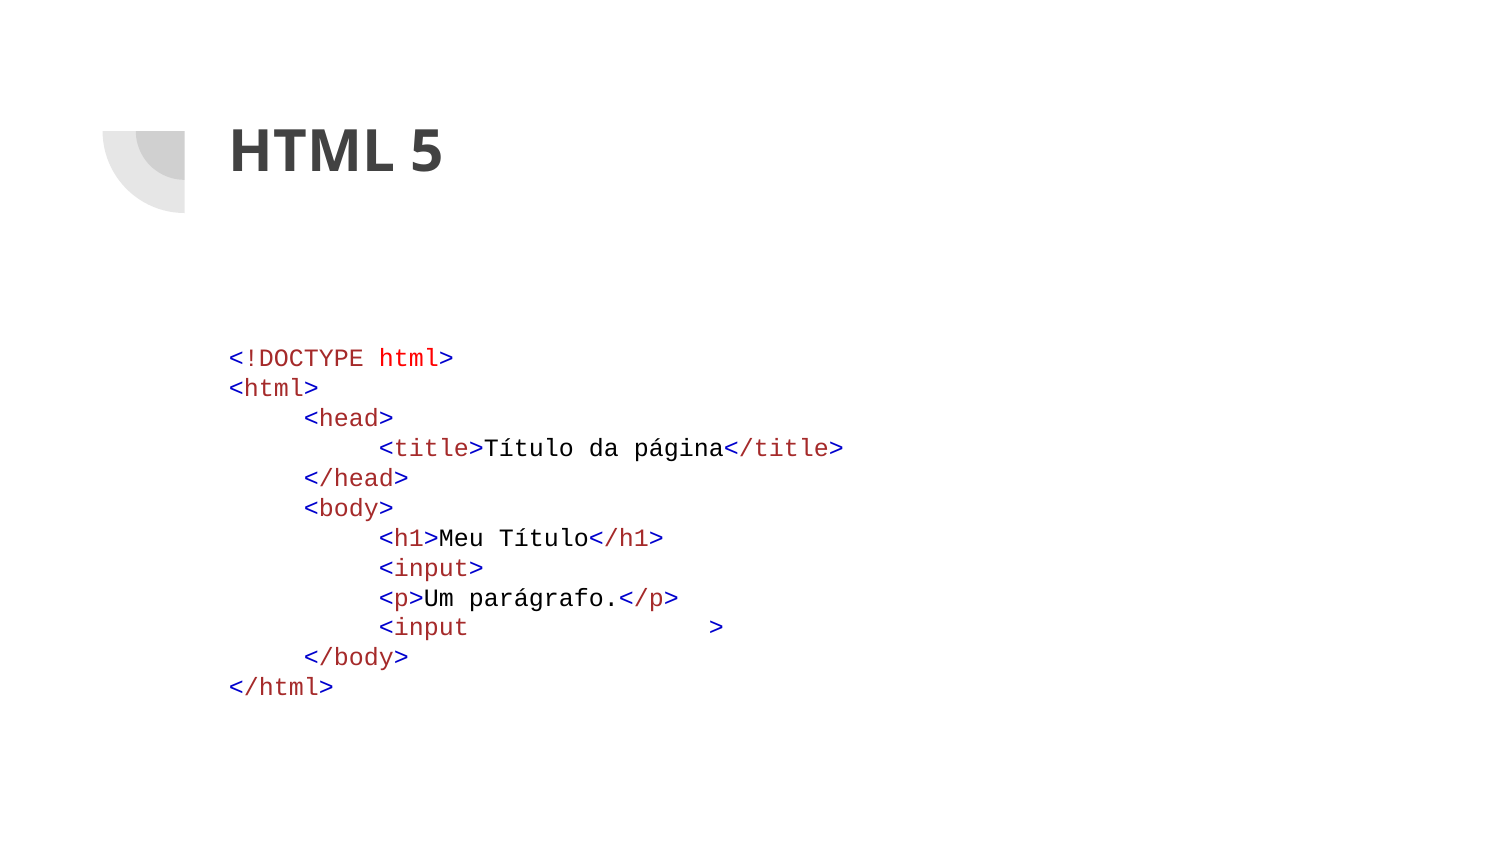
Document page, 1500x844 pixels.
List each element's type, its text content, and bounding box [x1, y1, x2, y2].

list <!DOCTYPE html> <html> <head> <title>Título da página</title> </head> <body> <h1>Meu Título</h1> <input> <p>Um parágrafo.</p> <input type=”password”> </body> </html> [213, 326, 1368, 744]
title HTML 5 [213, 98, 1368, 263]
